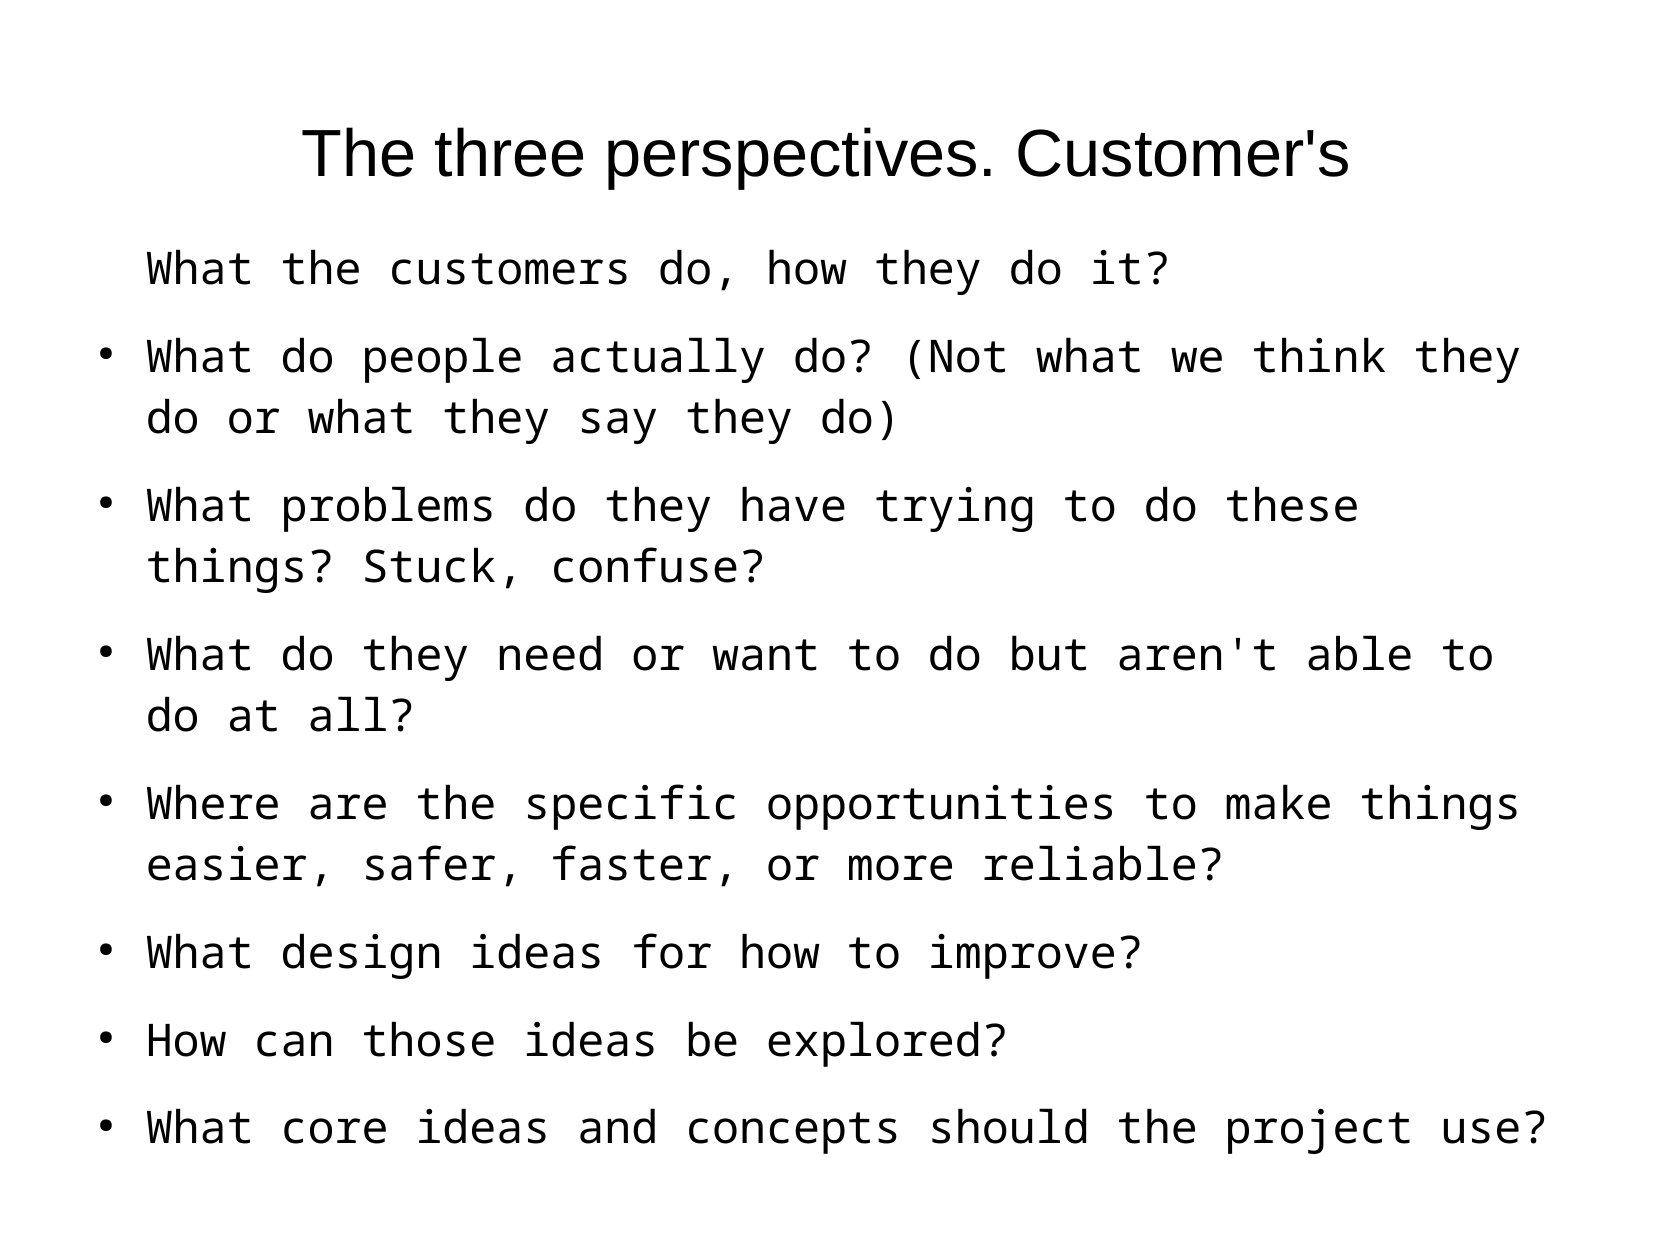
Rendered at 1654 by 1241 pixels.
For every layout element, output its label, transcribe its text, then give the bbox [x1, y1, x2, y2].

list What the customers do, how they do it? What do people actually do? (Not what we think they do or what they say they do) What problems do they have trying to do these things? Stuck, confuse? What do they need or want to do but aren't able to do at all? Where are the specific opportunities to make things easier, safer, faster, or more reliable? What design ideas for how to improve? How can those ideas be explored? What core ideas and concepts should the project use? [82, 236, 1571, 1170]
title The three perspectives. Customer's [82, 49, 1571, 236]
